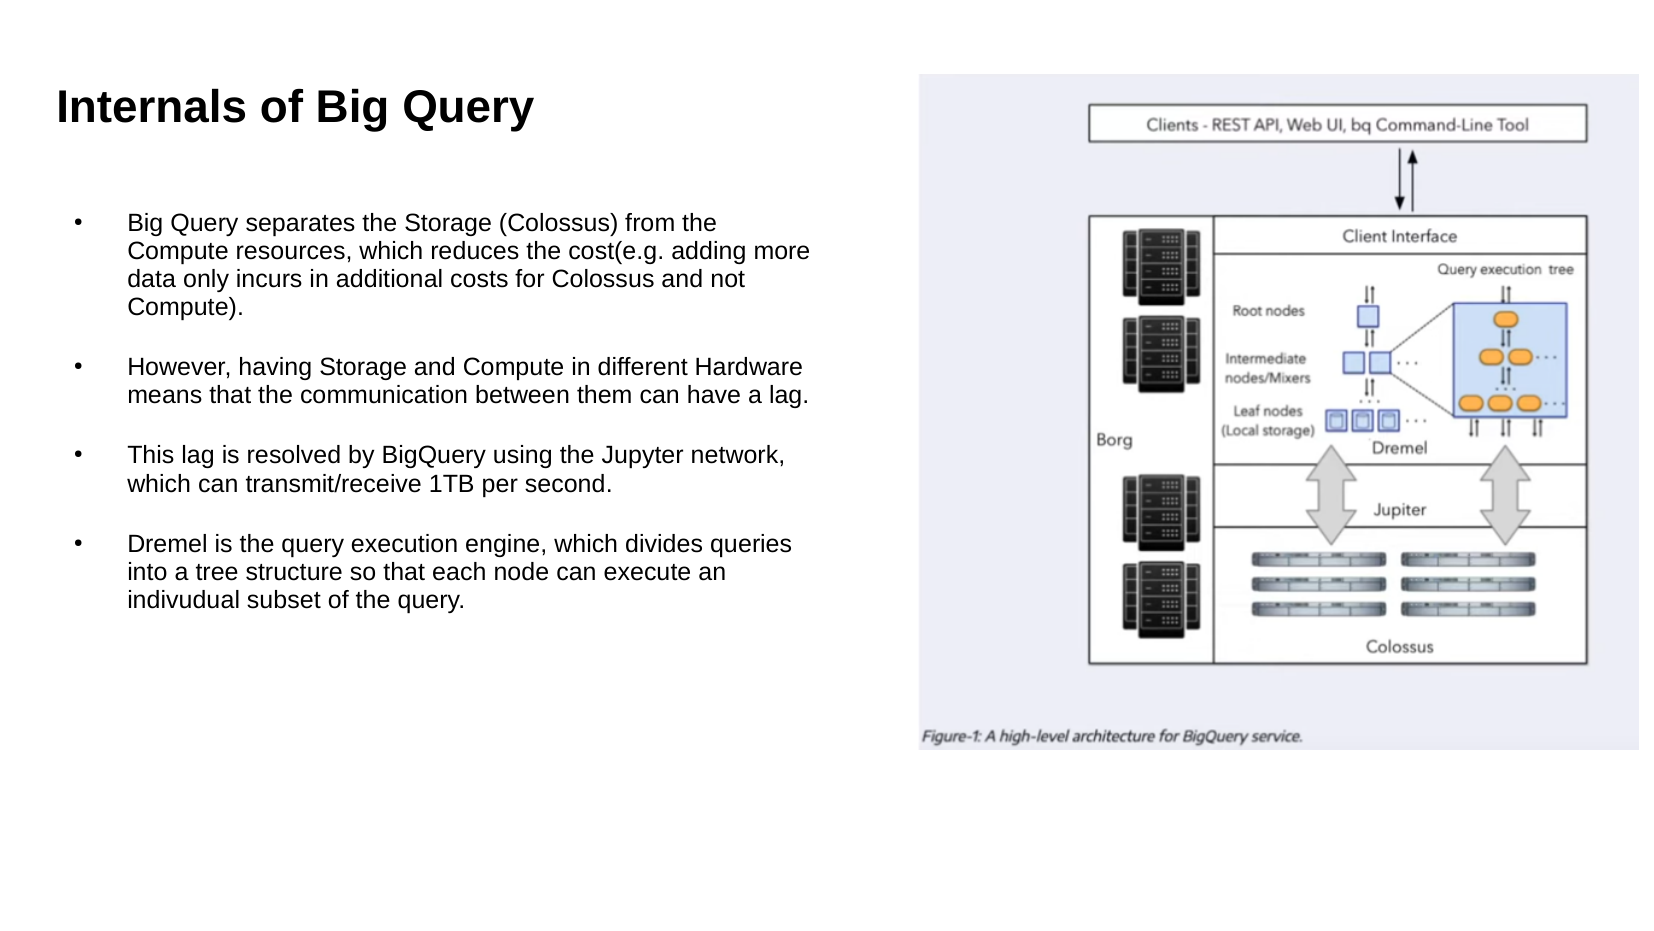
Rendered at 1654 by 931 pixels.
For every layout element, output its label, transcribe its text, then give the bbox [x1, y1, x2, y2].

title Internals of Big Query [56, 80, 918, 184]
picture [918, 74, 1639, 751]
list Big Query separates the Storage (Colossus) from the Compute resources, which reduces the cost(e.g. adding more data only incurs in additional costs for Colossus and not Compute). However, having Storage and Compute in different Hardware means that the communication between them can have a lag. This lag is resolved by BigQuery using the Jupyter network, which can transmit/receive 1TB per second. Dremel is the query execution engine, which divides queries into a tree structure so that each node can execute an indivudual subset of the query. [56, 208, 826, 901]
